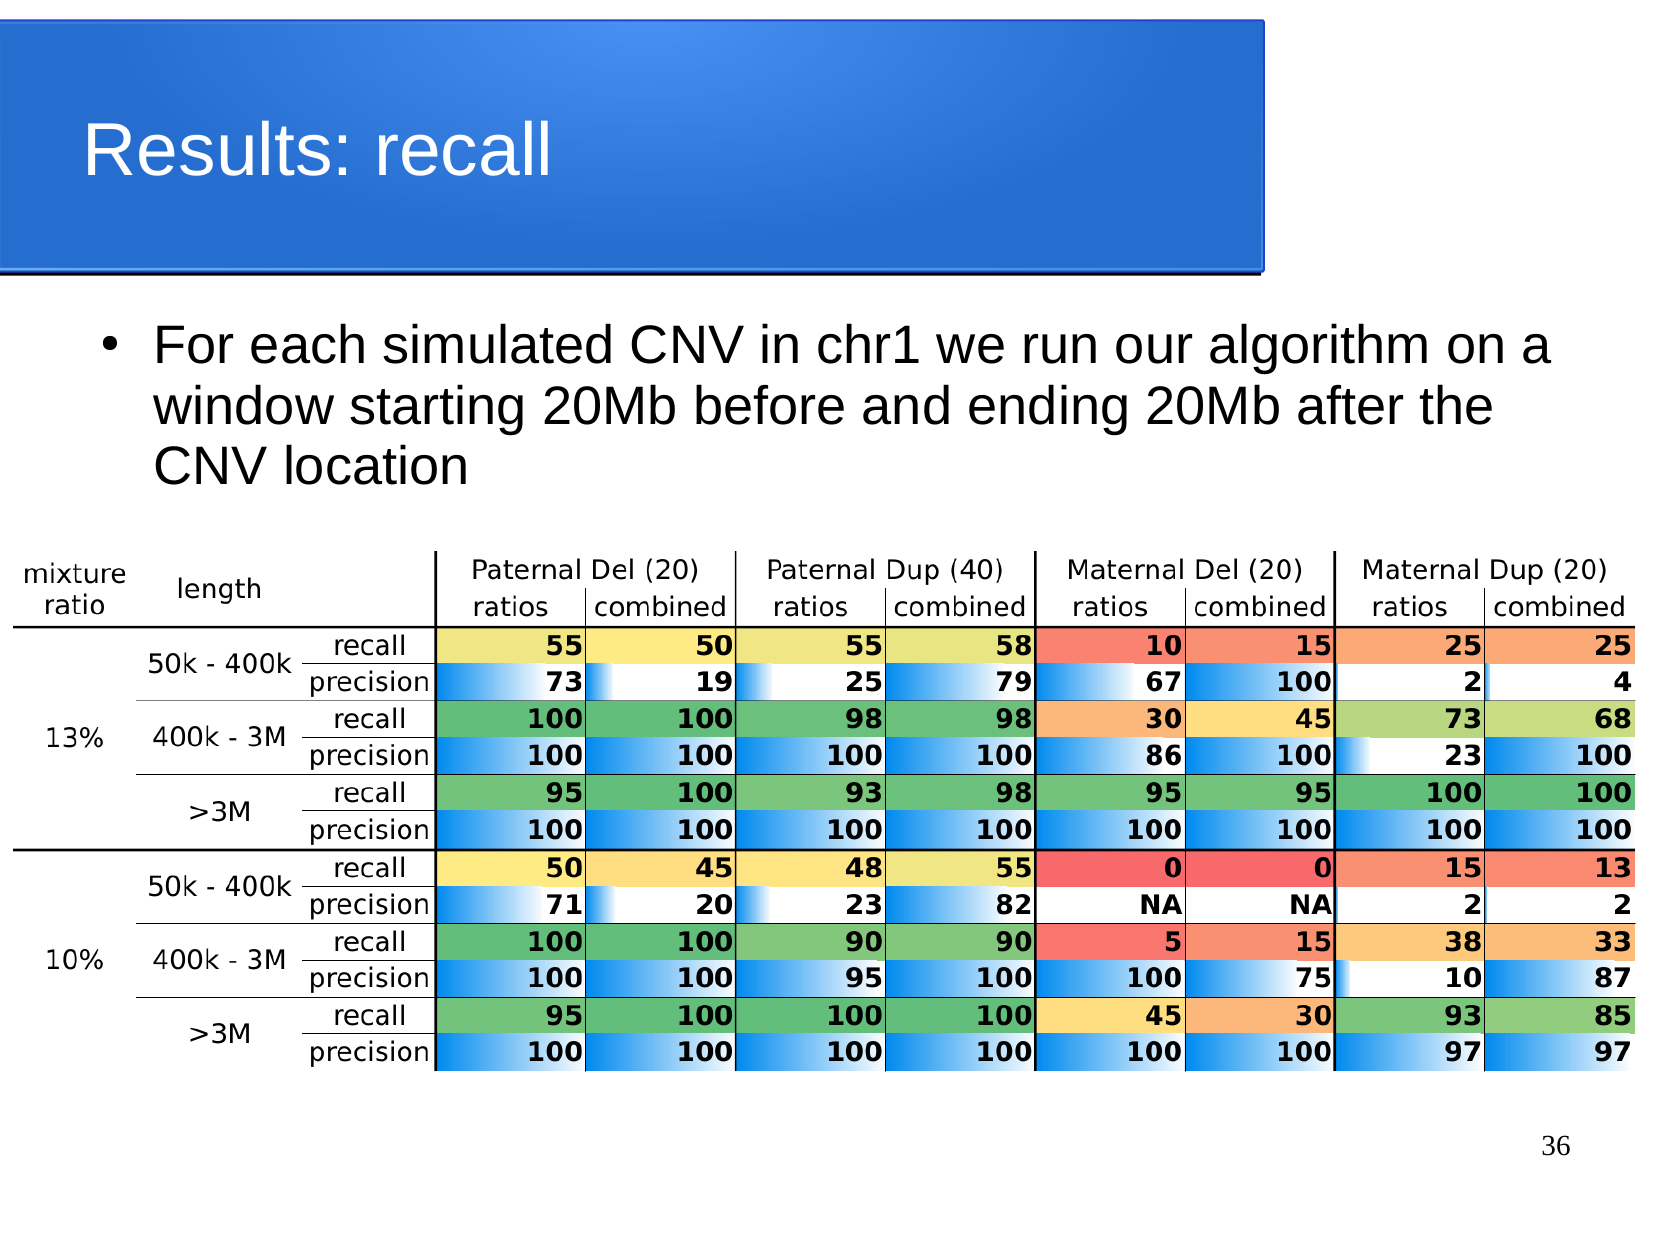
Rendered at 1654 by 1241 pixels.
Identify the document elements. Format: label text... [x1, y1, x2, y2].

picture [10, 548, 1636, 1072]
title Results: recall [82, 47, 1235, 252]
list For each simulated CNV in chr1 we run our algorithm on a window starting 20Mb before and ending 20Mb after the CNV location [82, 314, 1571, 548]
